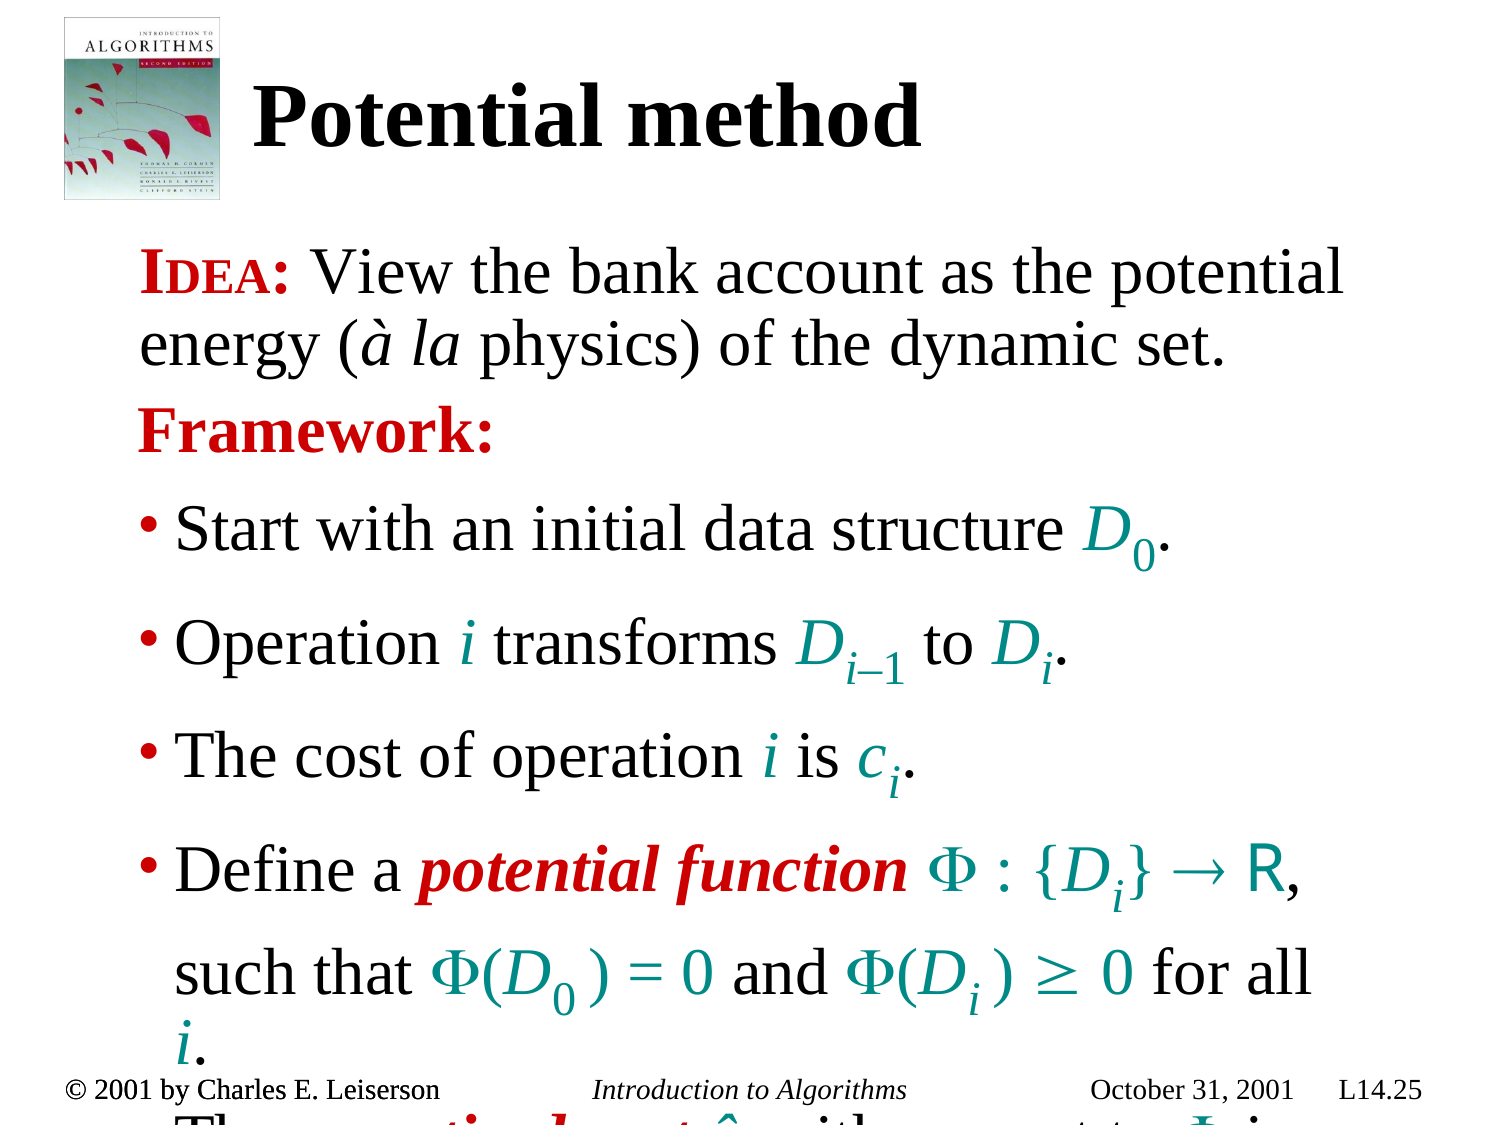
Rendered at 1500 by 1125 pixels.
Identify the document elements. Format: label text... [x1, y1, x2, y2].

text_box Framework: Start with an initial data structure D0. Operation i transforms Di–1 to Di. The cost of operation i is ci. Define a potential function  : {Di}  R, such that (D0 ) = 0 and (Di )  0 for all i. The amortized cost ĉi with respect to  is defined to be ĉi = ci + (Di) – (Di–1). [122, 387, 1376, 1125]
text_box October 31, 2001 L14.<number> [1376, 1062, 1438, 1113]
text_box IDEA: View the bank account as the potential energy (à la physics) of the dynamic set. [124, 228, 1378, 388]
title Potential method [237, 24, 1475, 213]
picture [64, 17, 220, 200]
